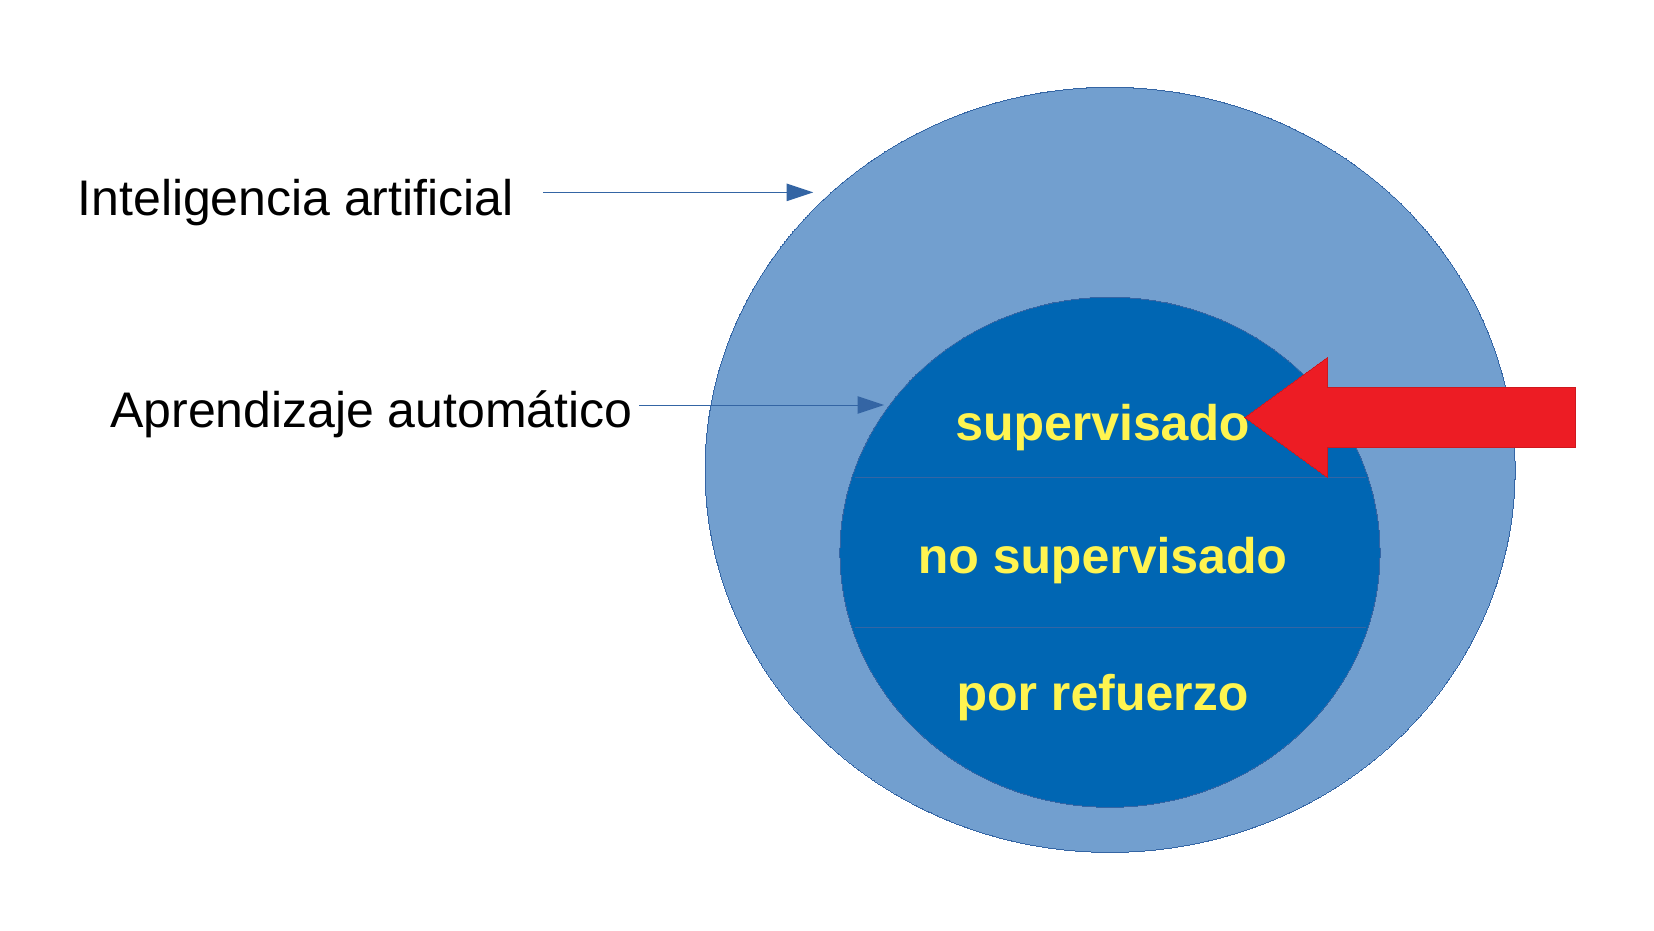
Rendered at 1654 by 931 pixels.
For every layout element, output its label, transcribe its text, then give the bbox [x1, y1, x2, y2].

text_box Aprendizaje automático [95, 375, 671, 484]
text_box supervisado [885, 387, 1288, 450]
text_box Inteligencia artificial [63, 162, 589, 225]
text_box por refuerzo [885, 657, 1321, 720]
text_box no supervisado [885, 520, 1321, 583]
text_box [705, 87, 1576, 853]
